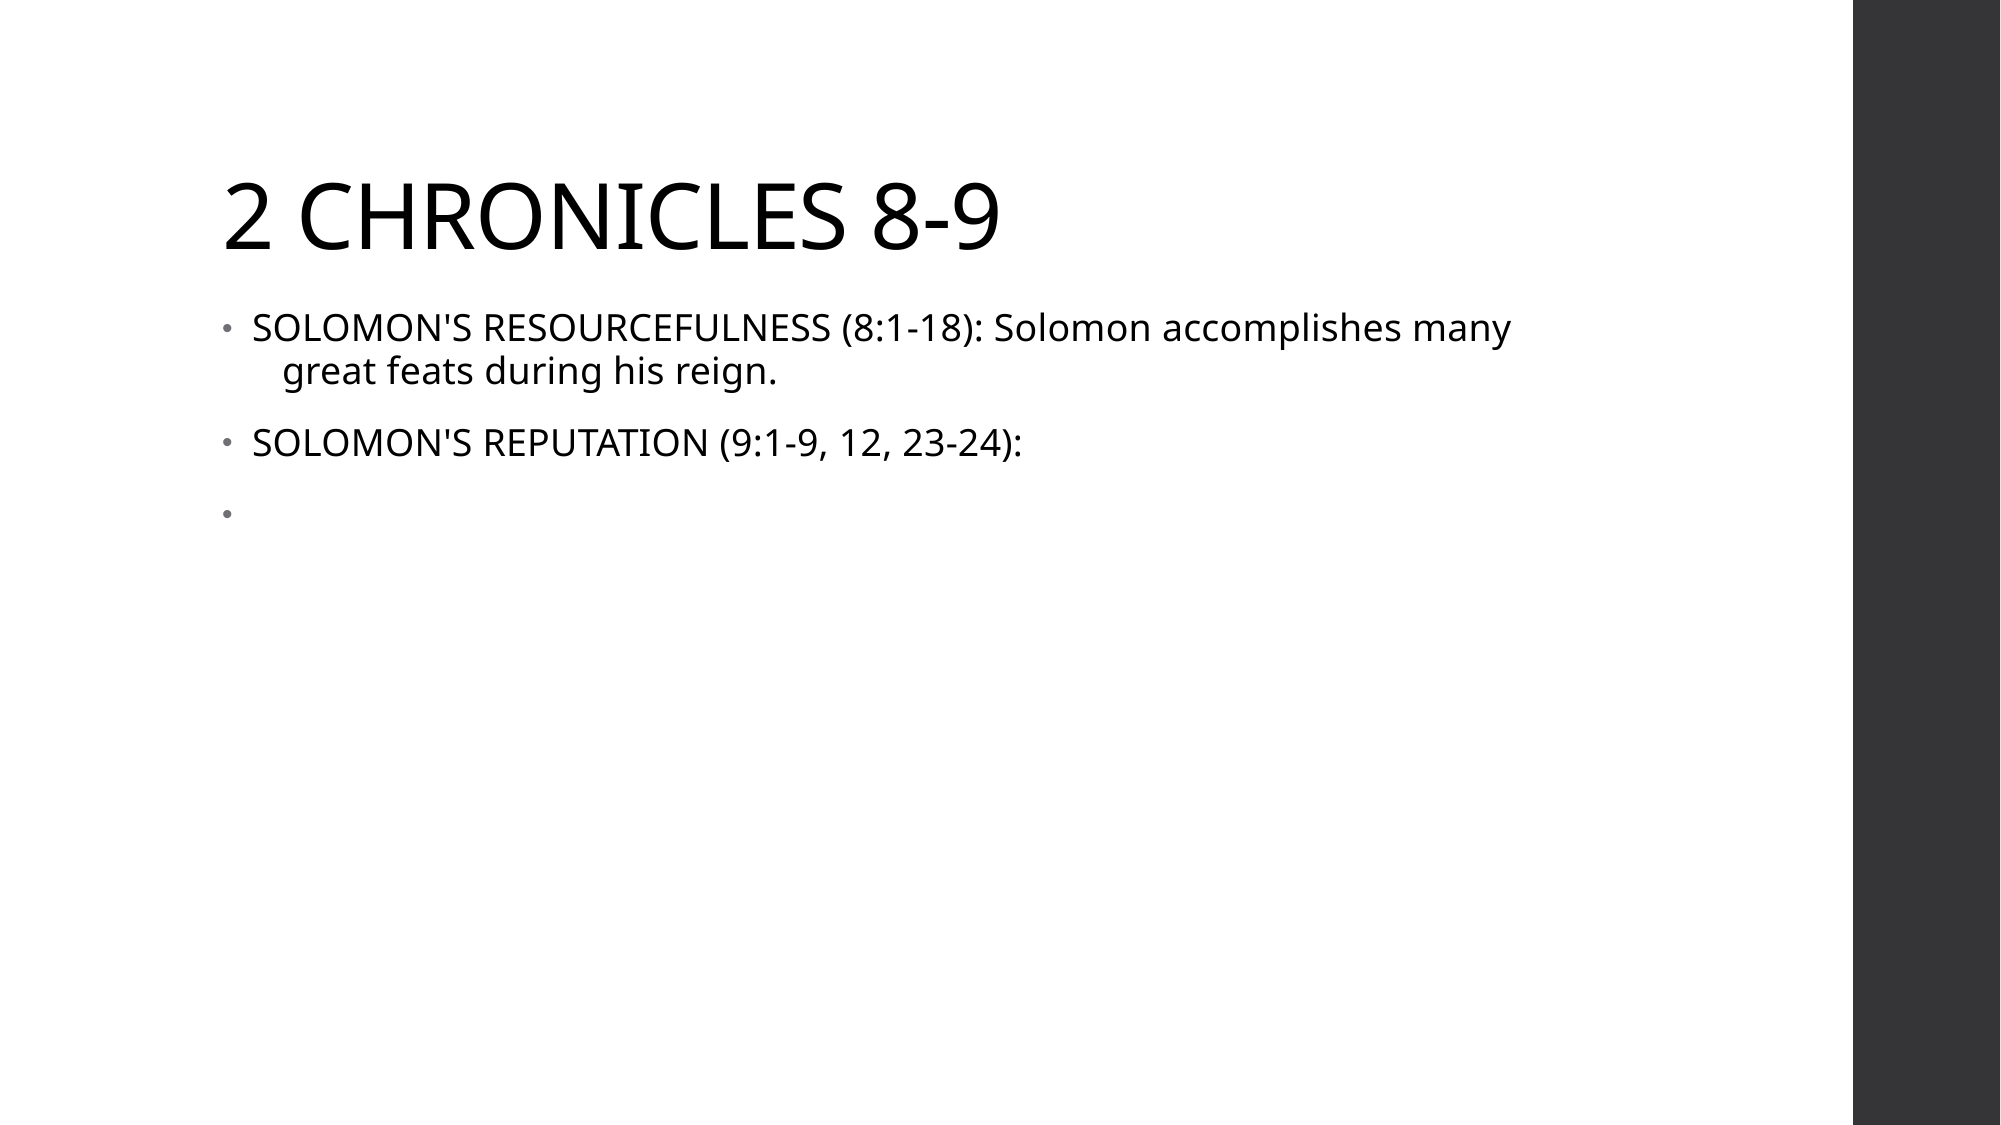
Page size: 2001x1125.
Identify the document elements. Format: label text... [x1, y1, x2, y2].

list SOLOMON'S RESOURCEFULNESS (8:1-18): Solomon accomplishes many great feats during his reign. SOLOMON'S REPUTATION (9:1-9, 12, 23-24): [206, 299, 1617, 1014]
title 2 CHRONICLES 8-9 [206, 60, 1797, 278]
